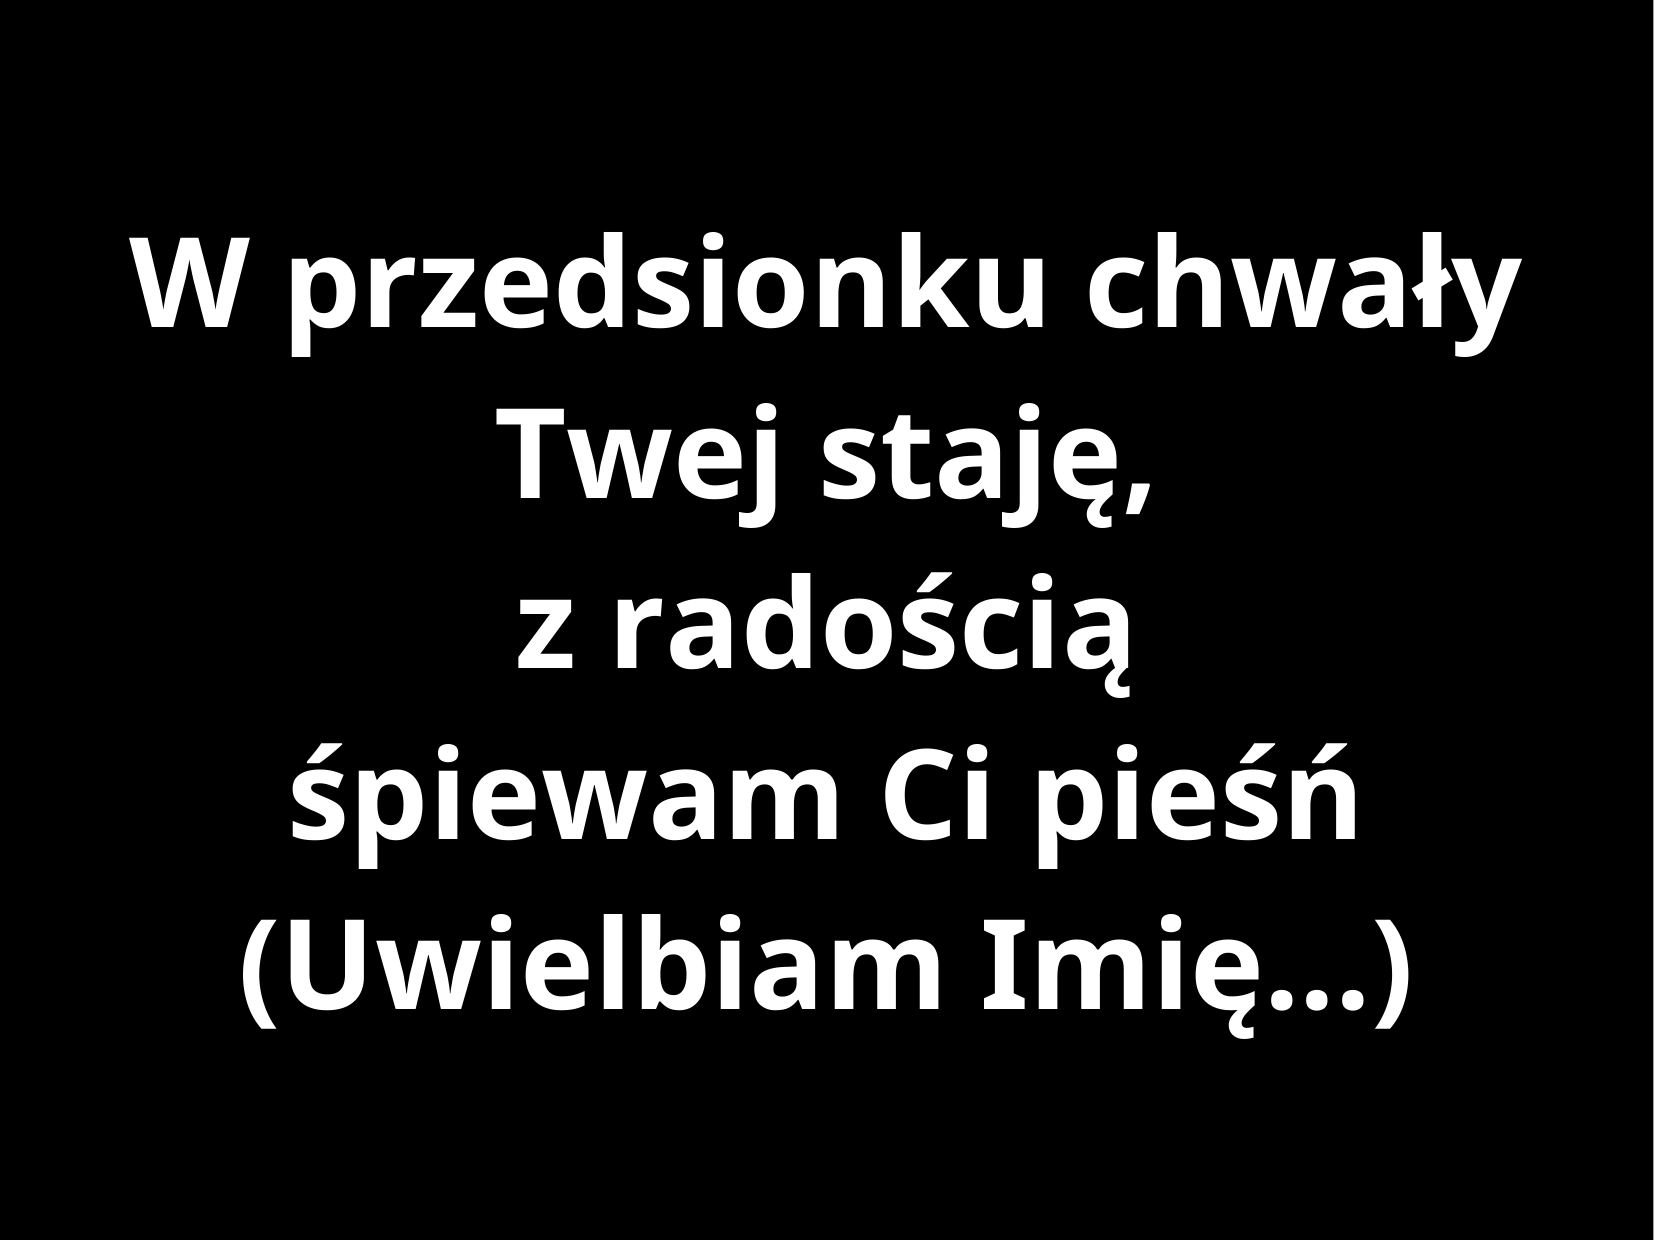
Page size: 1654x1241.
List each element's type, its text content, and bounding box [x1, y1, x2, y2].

title W przedsionku chwały Twej staję, z radością śpiewam Ci pieśń (Uwielbiam Imię...) [0, 0, 1654, 1241]
